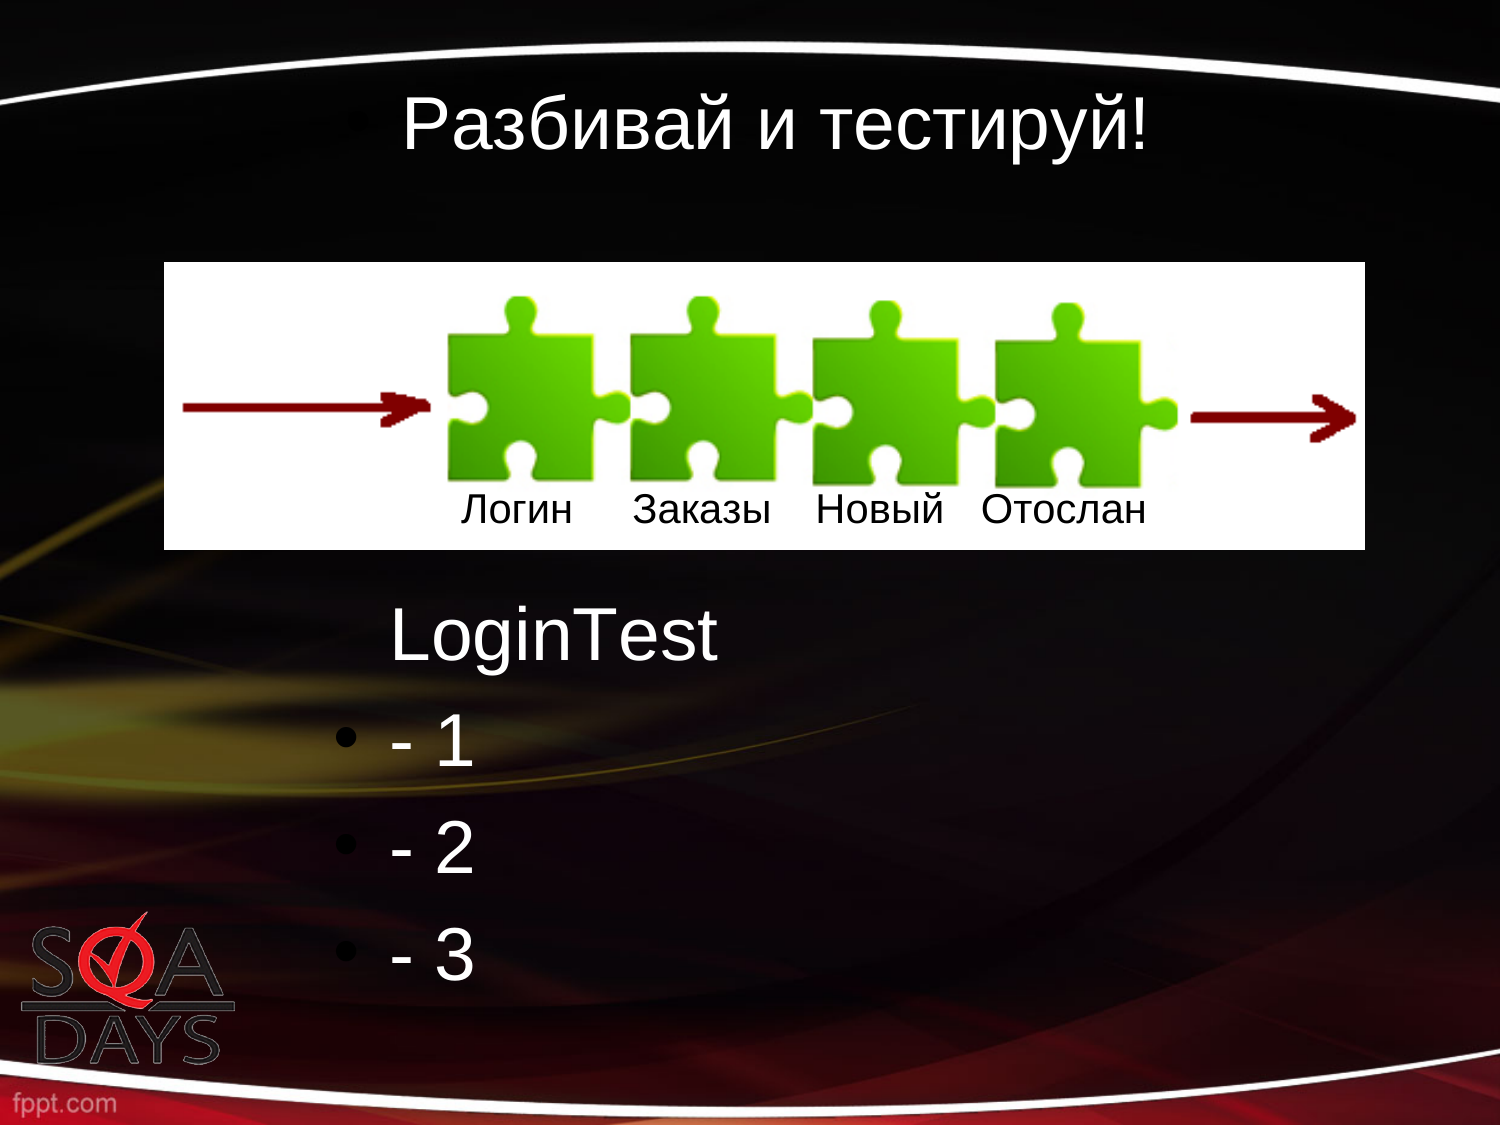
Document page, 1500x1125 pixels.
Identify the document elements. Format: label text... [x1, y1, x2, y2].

text_box Новый [800, 474, 966, 540]
text_box Отослан [966, 474, 1186, 540]
picture [0, 0, 1500, 1125]
list Разбивай и тестируй! [90, 45, 1406, 196]
list LoginTest - 1 - 2 - 3 [318, 577, 764, 1003]
text_box Заказы [617, 474, 787, 540]
text_box Логин [446, 474, 617, 540]
